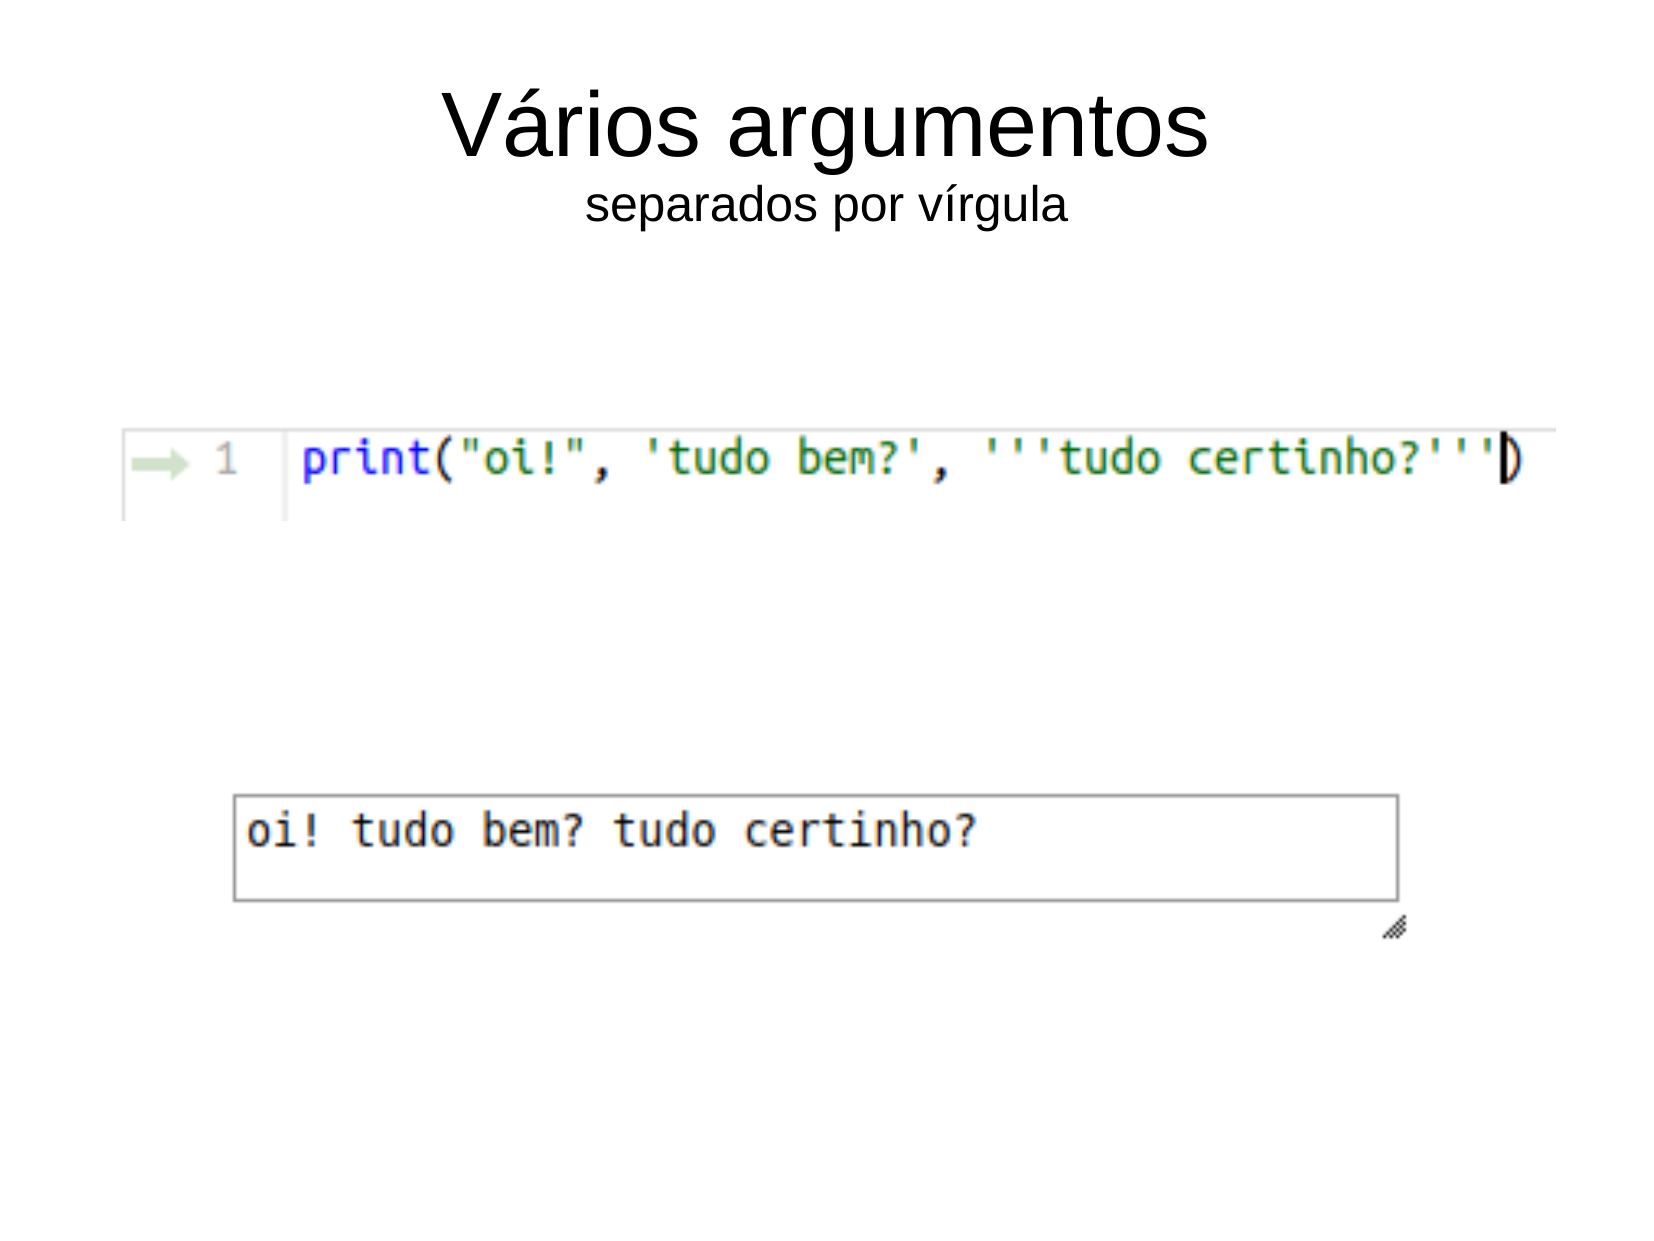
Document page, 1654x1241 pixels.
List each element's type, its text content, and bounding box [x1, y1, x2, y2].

picture [97, 413, 1557, 959]
title Vários argumentos separados por vírgula [82, 49, 1571, 257]
